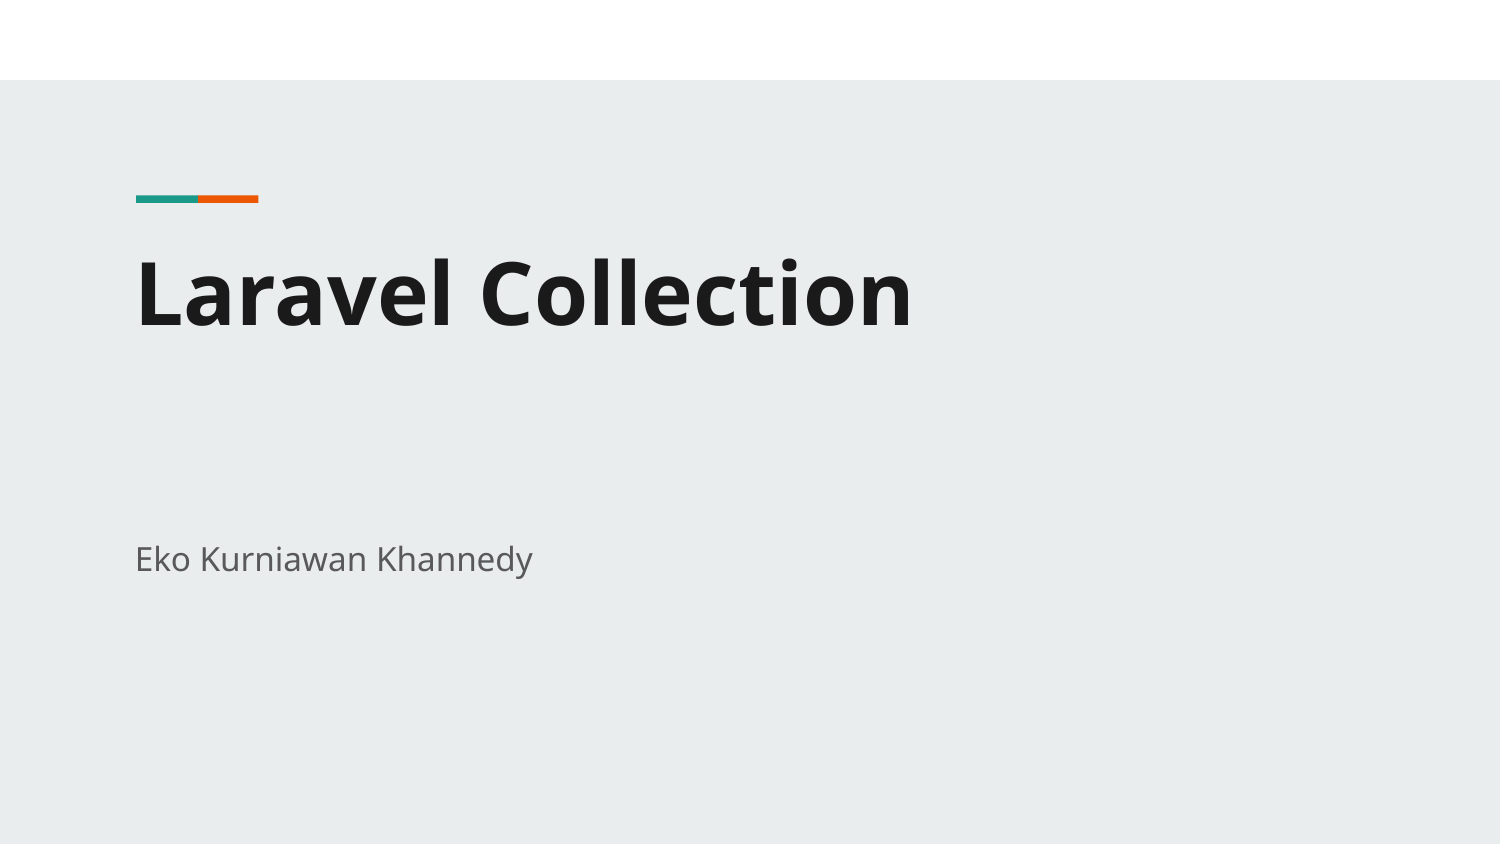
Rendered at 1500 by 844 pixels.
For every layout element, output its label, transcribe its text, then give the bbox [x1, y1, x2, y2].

subtitle Eko Kurniawan Khannedy [119, 520, 1381, 610]
title Laravel Collection [119, 216, 1381, 490]
